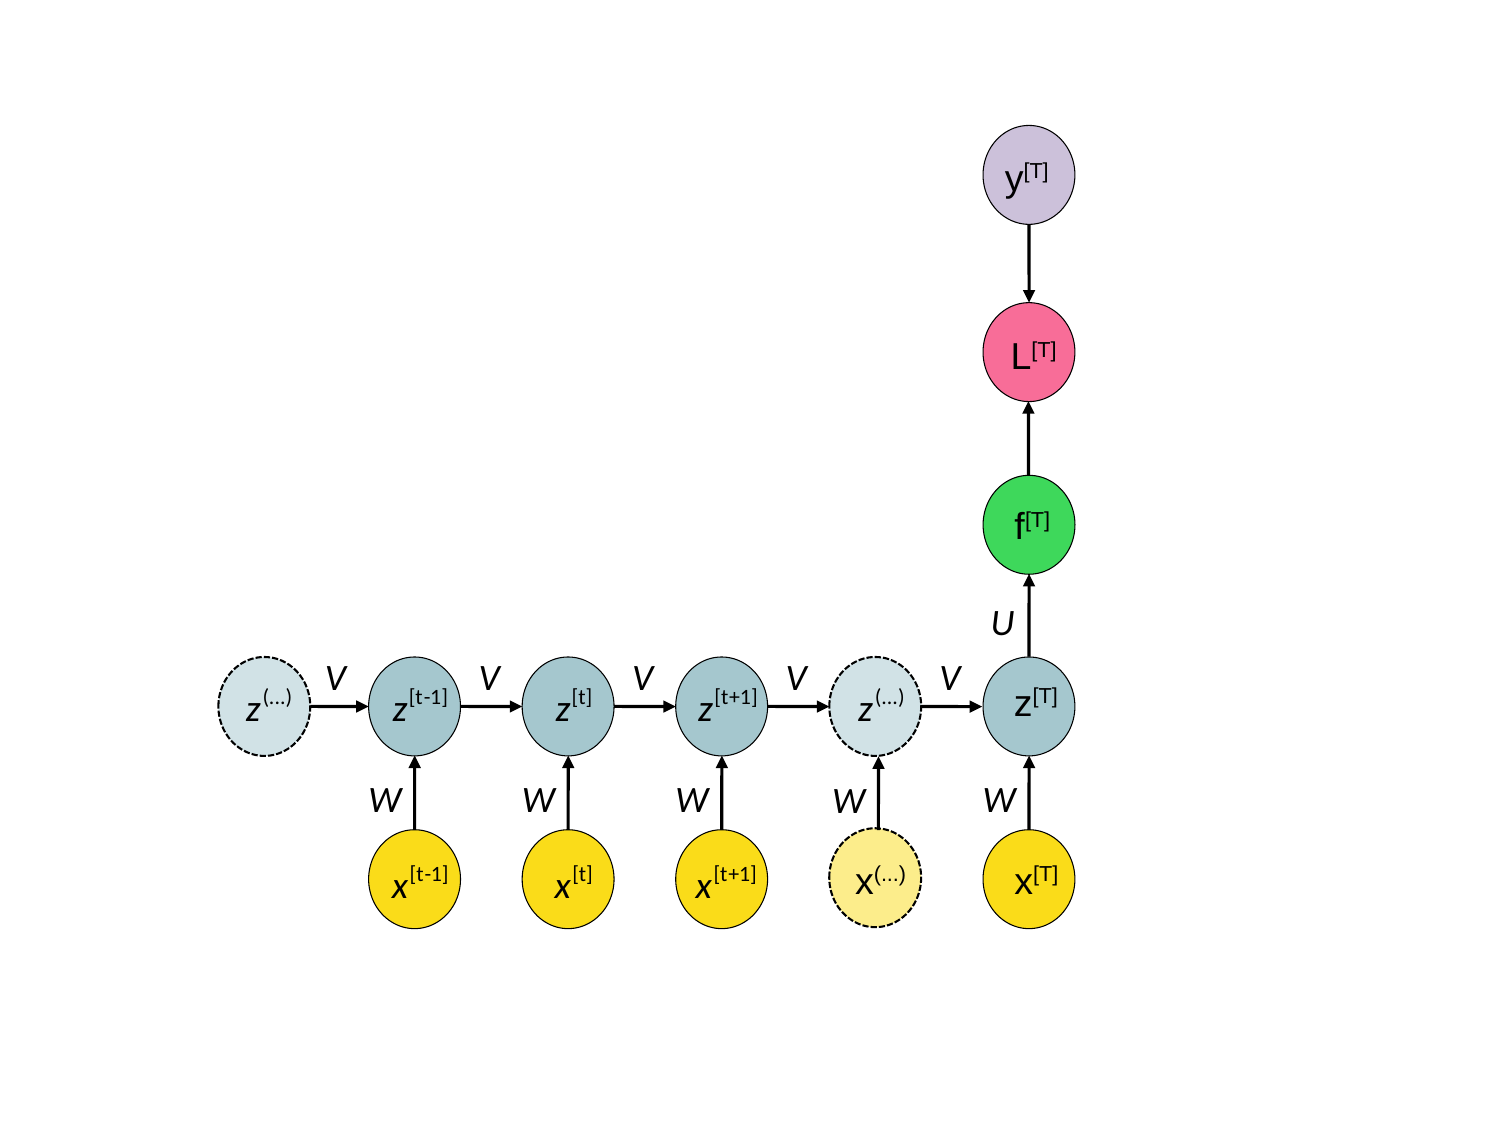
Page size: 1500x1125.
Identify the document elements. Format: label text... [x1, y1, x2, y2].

chart [384, 858, 454, 905]
text_box [829, 656, 922, 756]
chart [936, 659, 971, 698]
chart [322, 659, 357, 697]
chart [386, 680, 456, 728]
text_box [764, 687, 768, 726]
text_box [983, 302, 1070, 402]
chart [475, 659, 511, 697]
text_box [764, 859, 768, 899]
chart [691, 680, 764, 728]
text_box [522, 656, 615, 756]
text_box y[T] [990, 149, 1126, 207]
text_box [983, 475, 1068, 575]
chart [851, 680, 912, 728]
text_box [522, 829, 615, 929]
text_box [994, 207, 1064, 225]
text_box [983, 125, 1069, 202]
text_box [675, 656, 763, 756]
text_box x(...) [840, 852, 976, 910]
text_box [368, 829, 461, 929]
chart [366, 781, 410, 819]
text_box L[T] [995, 328, 1131, 386]
text_box [983, 829, 1068, 929]
chart [519, 781, 564, 819]
text_box [983, 657, 1069, 756]
text_box f[T] [999, 498, 1135, 556]
chart [830, 781, 874, 820]
text_box [368, 656, 461, 756]
text_box [675, 829, 763, 929]
chart [673, 781, 717, 819]
chart [547, 857, 598, 905]
chart [987, 604, 1022, 646]
chart [688, 857, 764, 905]
chart [783, 659, 818, 697]
text_box [218, 656, 311, 756]
chart [239, 680, 299, 728]
chart [549, 680, 600, 728]
text_box z[T] [999, 675, 1135, 732]
chart [980, 781, 1025, 819]
chart [629, 659, 664, 697]
text_box [829, 828, 915, 928]
text_box x[T] [999, 852, 1135, 910]
